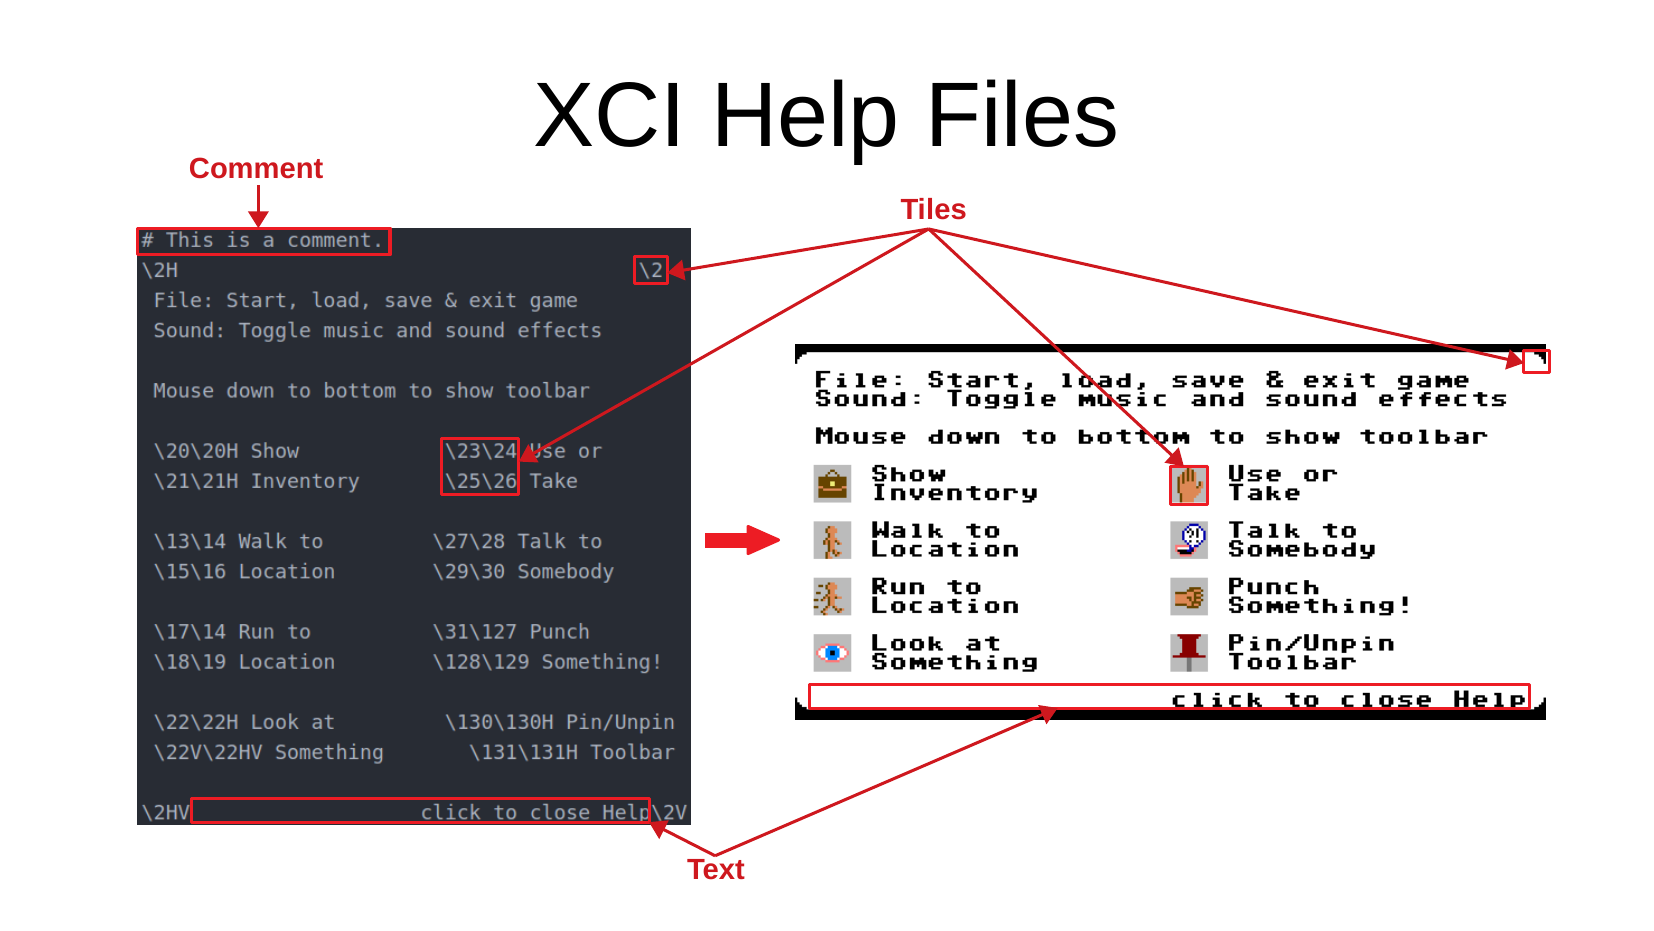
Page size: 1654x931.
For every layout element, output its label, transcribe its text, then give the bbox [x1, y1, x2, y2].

title XCI Help Files [82, 37, 1571, 193]
picture [139, 230, 388, 253]
picture [443, 440, 517, 493]
picture [795, 344, 1546, 721]
picture [811, 686, 1528, 707]
picture [137, 228, 691, 826]
text_box Text [702, 846, 731, 853]
picture [1034, 717, 1044, 721]
picture [1525, 352, 1546, 371]
text_box Text [672, 846, 793, 899]
text_box Comment [174, 144, 339, 193]
picture [1451, 344, 1546, 360]
text_box Tiles [885, 185, 982, 234]
picture [1172, 468, 1206, 503]
picture [193, 800, 648, 821]
picture [636, 258, 666, 282]
